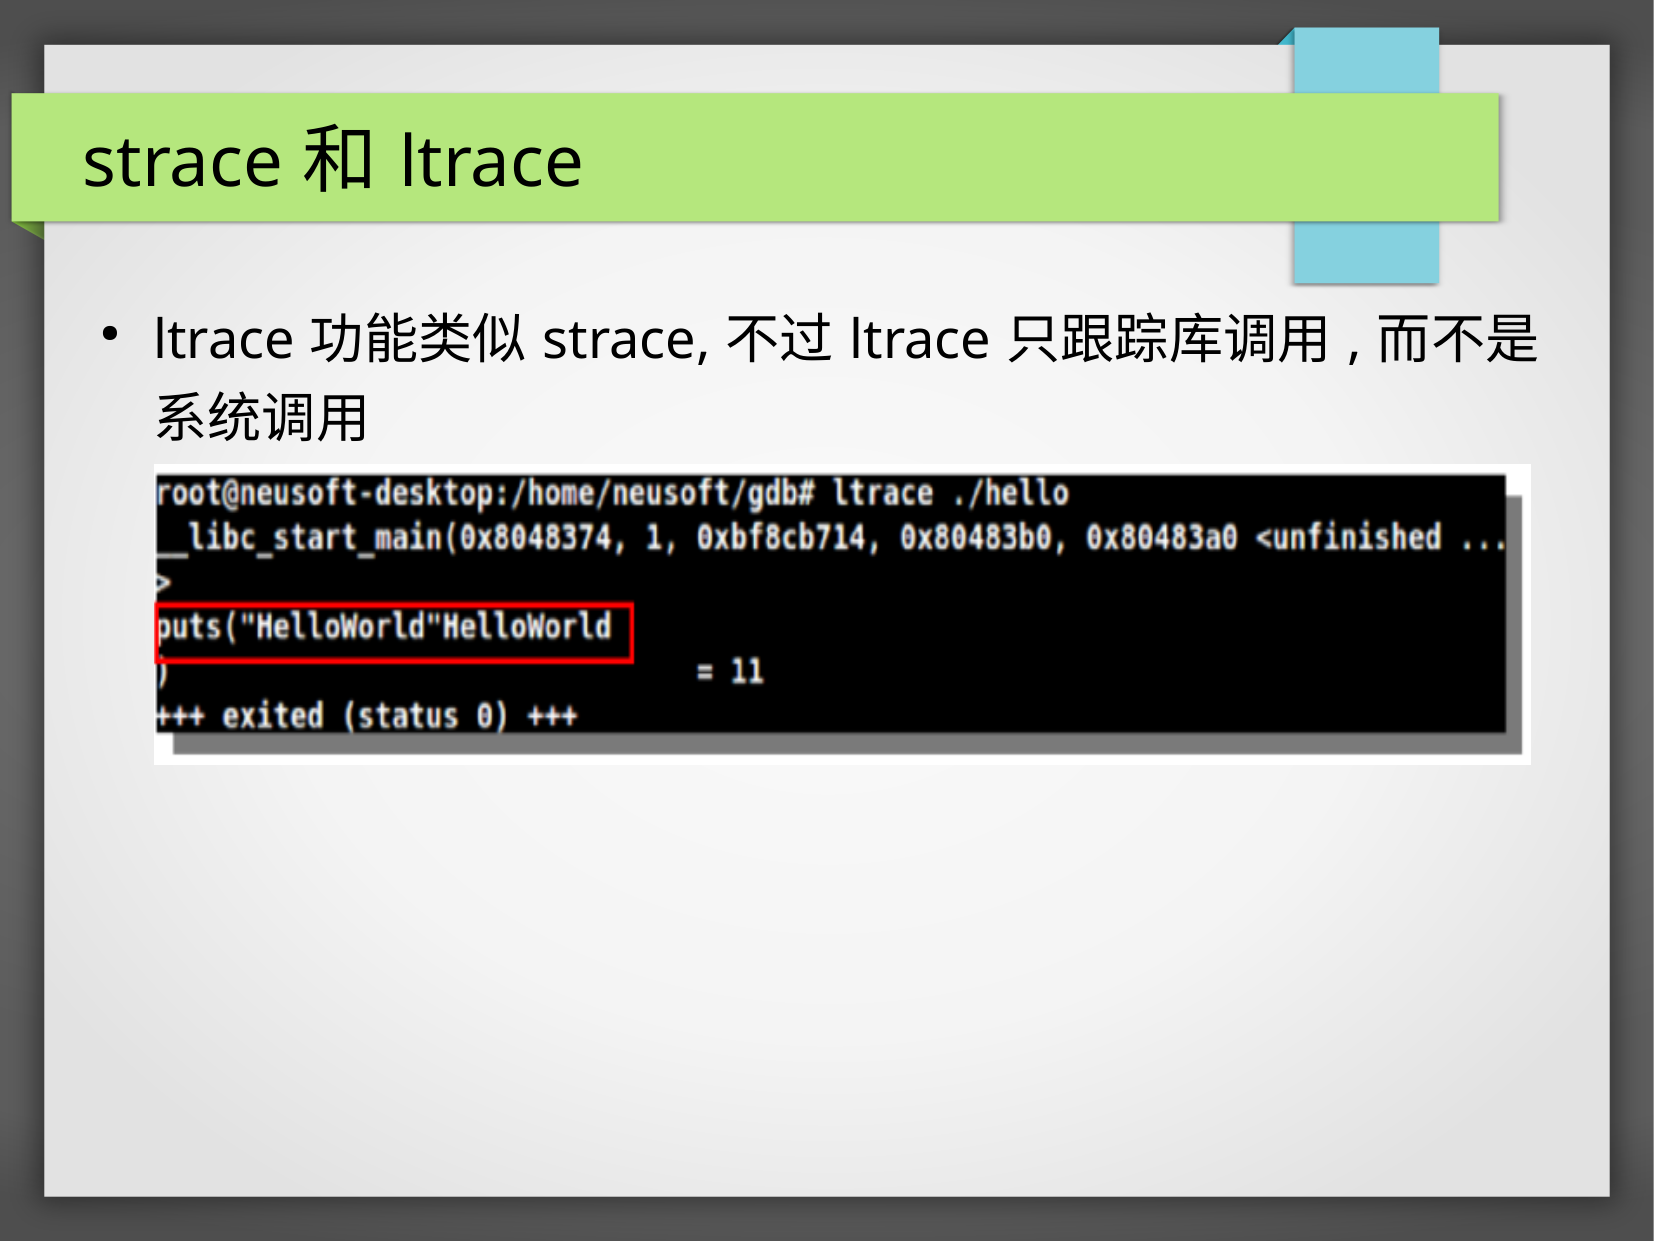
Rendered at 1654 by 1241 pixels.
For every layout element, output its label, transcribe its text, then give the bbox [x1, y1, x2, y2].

picture [0, 0, 1654, 1241]
title strace和ltrace [82, 94, 1264, 213]
list ltrace功能类似strace,不过ltrace只跟踪库调用,而不是系统调用 [82, 295, 1571, 1015]
